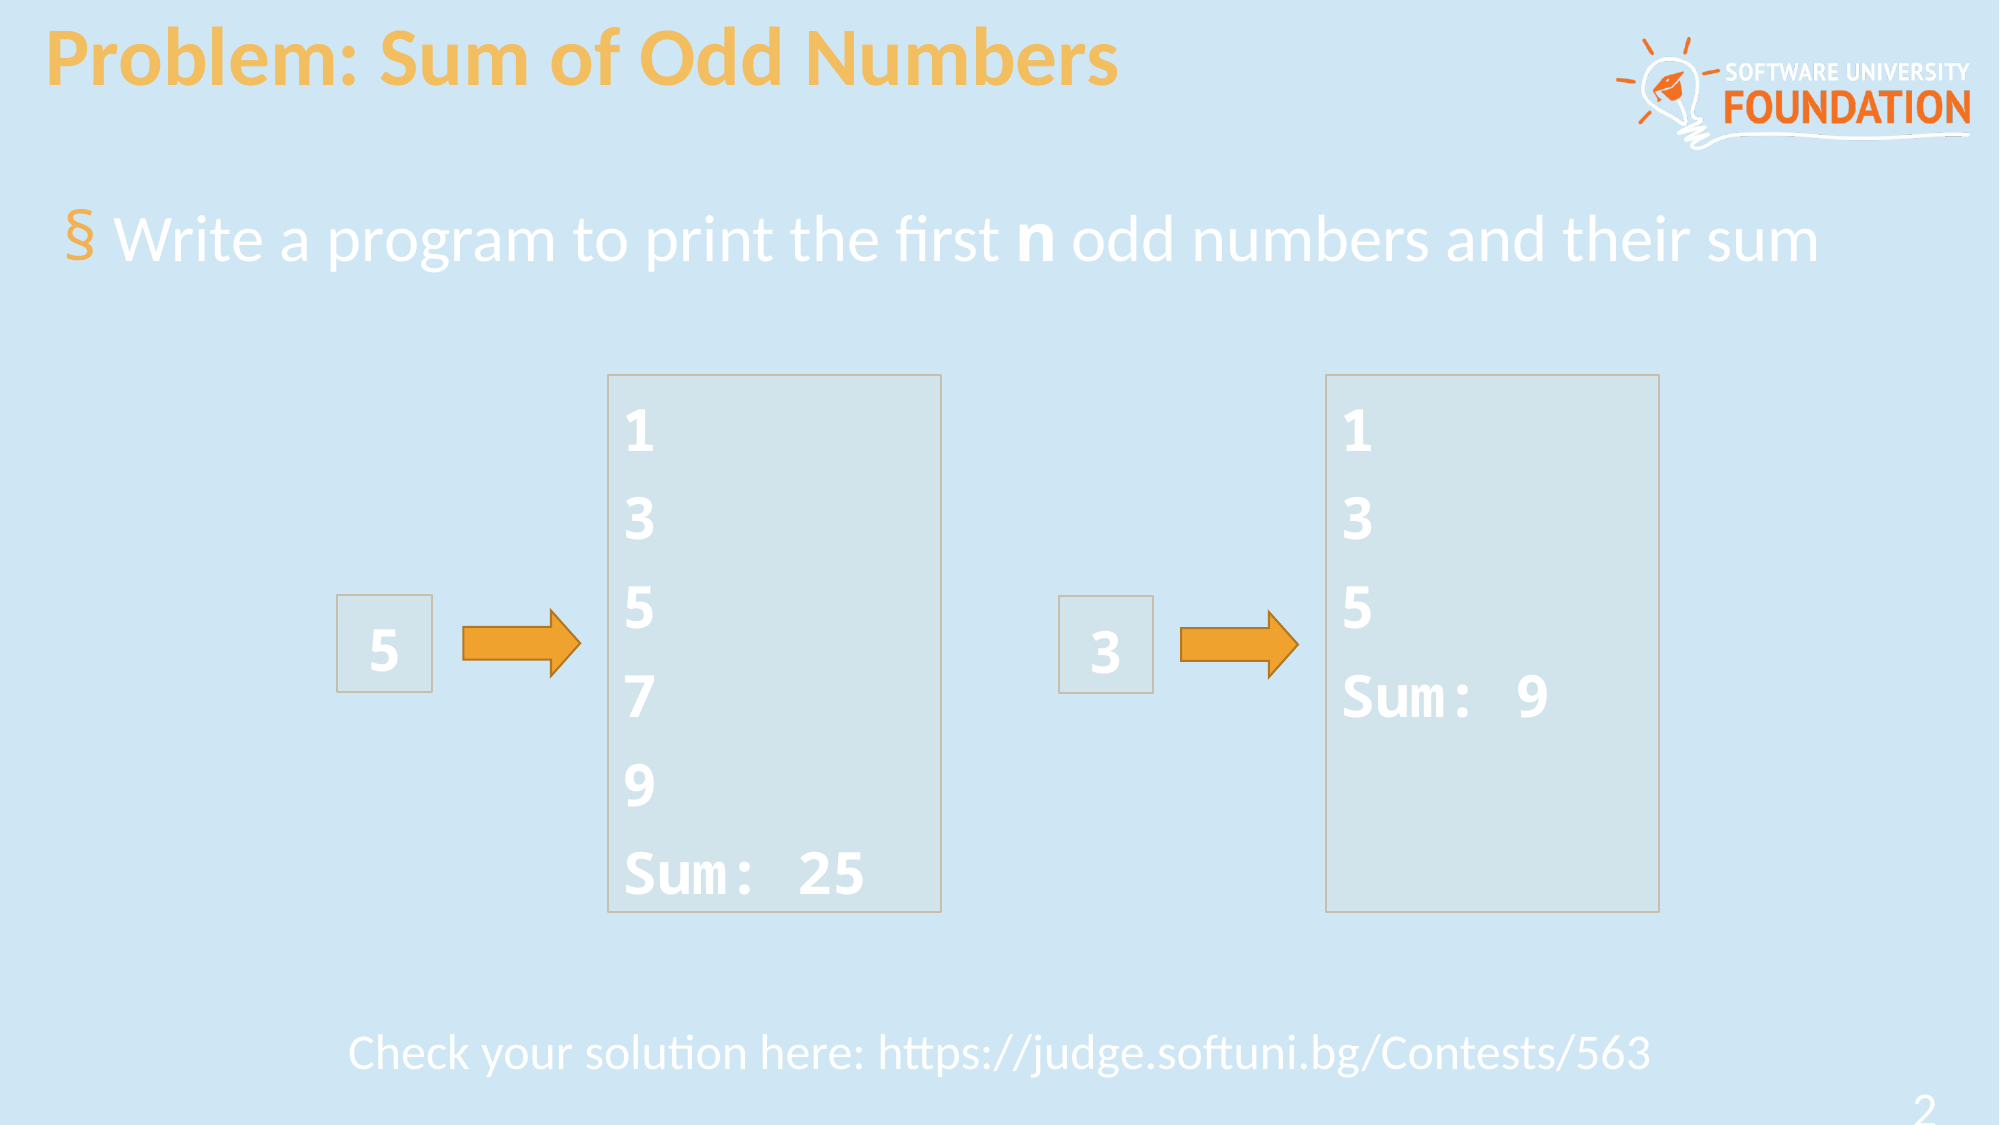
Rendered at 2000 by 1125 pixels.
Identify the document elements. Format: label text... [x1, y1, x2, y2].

text_box 3 [1058, 595, 1154, 693]
text_box [463, 610, 581, 676]
text_box 1 3 5 Sum: 9 [1325, 374, 1659, 912]
text_box 5 [337, 594, 432, 692]
text_box [1181, 611, 1298, 678]
title Problem: Sum of Odd Numbers [30, 6, 1602, 189]
text_box 1 3 5 7 9 Sum: 25 [608, 374, 941, 912]
list Write a program to print the first n odd numbers and their sum [49, 186, 1950, 288]
text_box Check your solution here: https://judge.softuni.bg/Contests/563 [149, 1011, 1850, 1087]
slide_number <number> [1897, 1070, 1968, 1103]
picture [1612, 37, 1970, 163]
